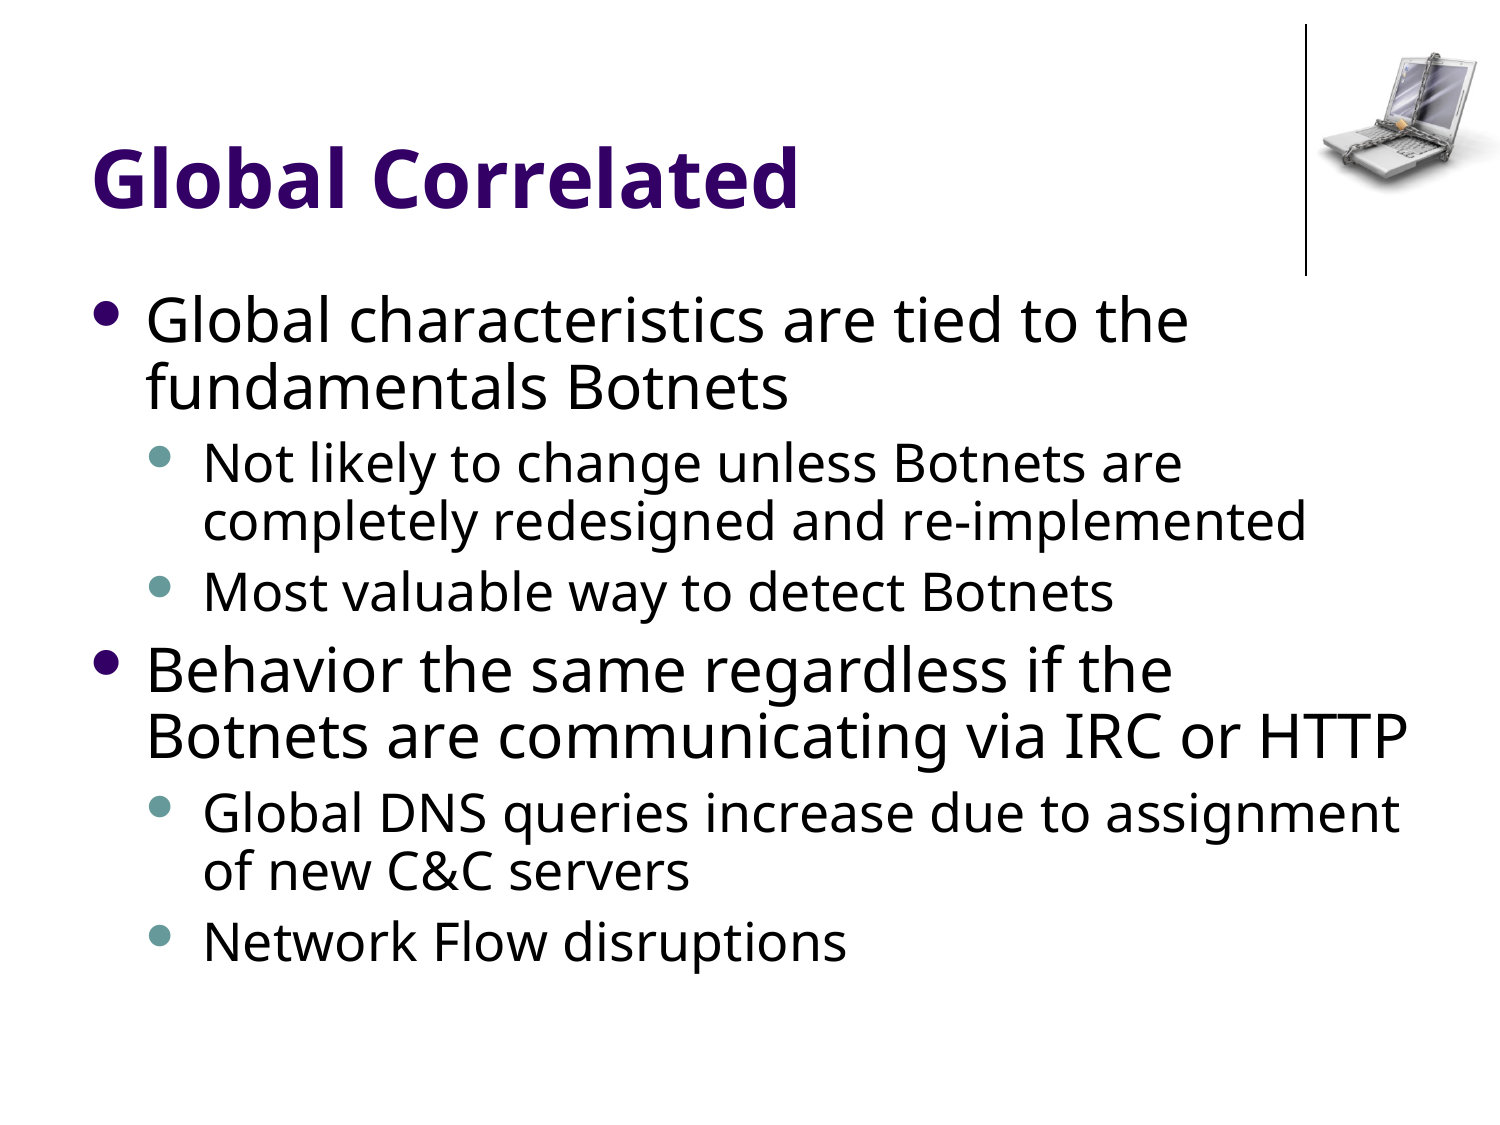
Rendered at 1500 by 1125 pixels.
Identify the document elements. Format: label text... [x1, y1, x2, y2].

picture [1313, 41, 1500, 200]
list Global characteristics are tied to the fundamentals Botnets Not likely to change unless Botnets are completely redesigned and re-implemented Most valuable way to detect Botnets Behavior the same regardless if the Botnets are communicating via IRC or HTTP Global DNS queries increase due to assignment of new C&C servers Network Flow disruptions [75, 282, 1426, 1006]
title Global Correlated [74, 20, 1313, 233]
